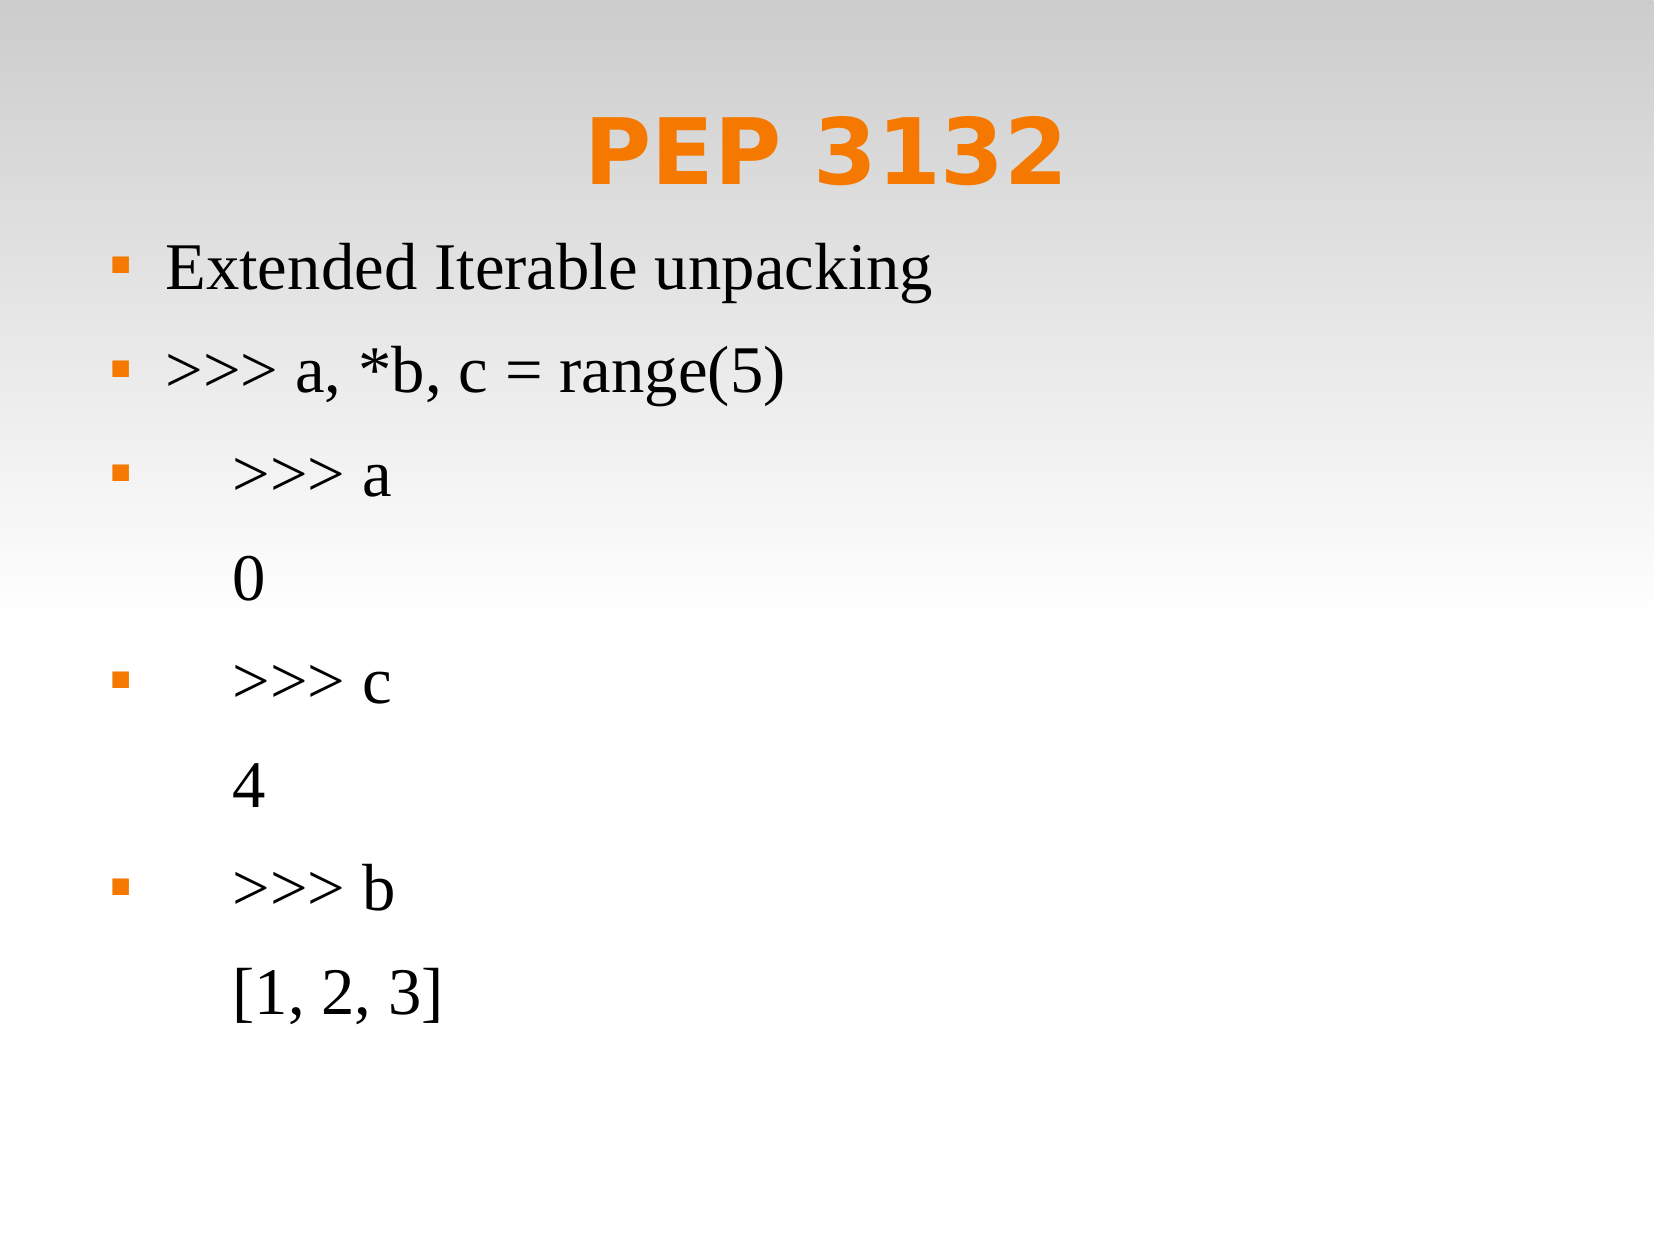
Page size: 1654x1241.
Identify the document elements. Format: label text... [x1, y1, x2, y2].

list Extended Iterable unpacking >>> a, *b, c = range(5) >>> a 0 >>> c 4 >>> b [1, 2, 3] [76, 229, 1565, 1194]
title PEP 3132 [82, 49, 1571, 257]
